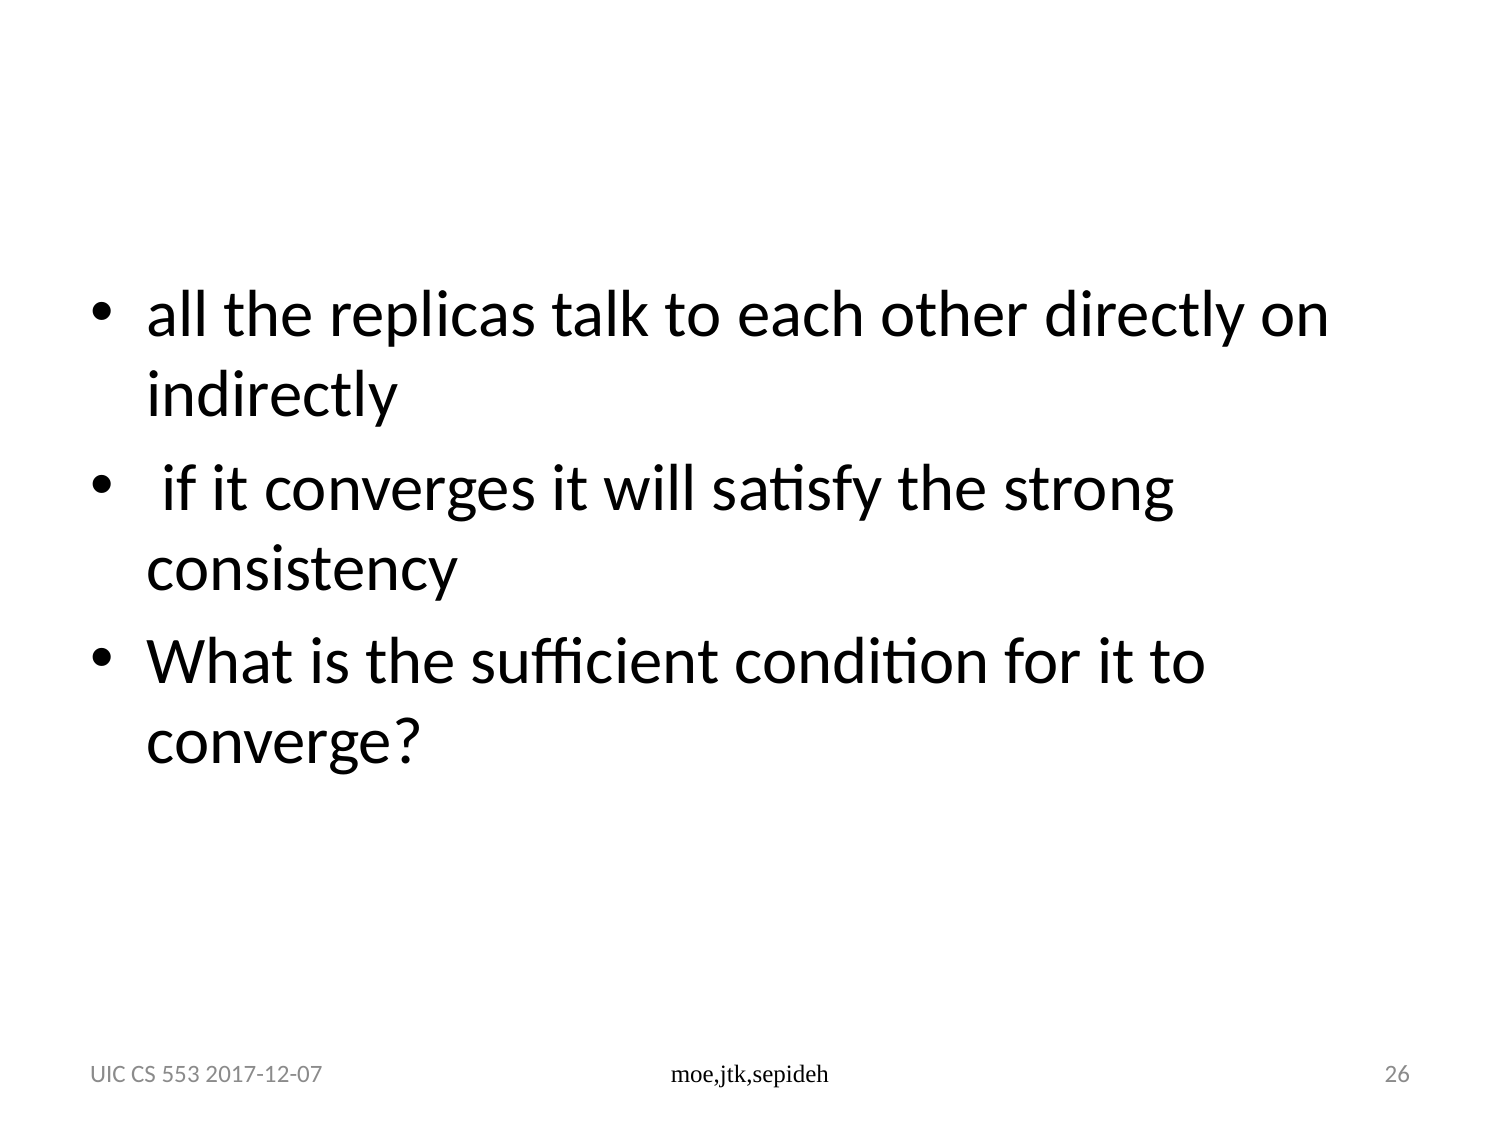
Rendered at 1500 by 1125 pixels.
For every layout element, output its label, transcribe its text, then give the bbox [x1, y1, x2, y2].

list all the replicas talk to each other directly on indirectly if it converges it will satisfy the strong consistency What is the sufficient condition for it to converge? [75, 262, 1425, 1005]
